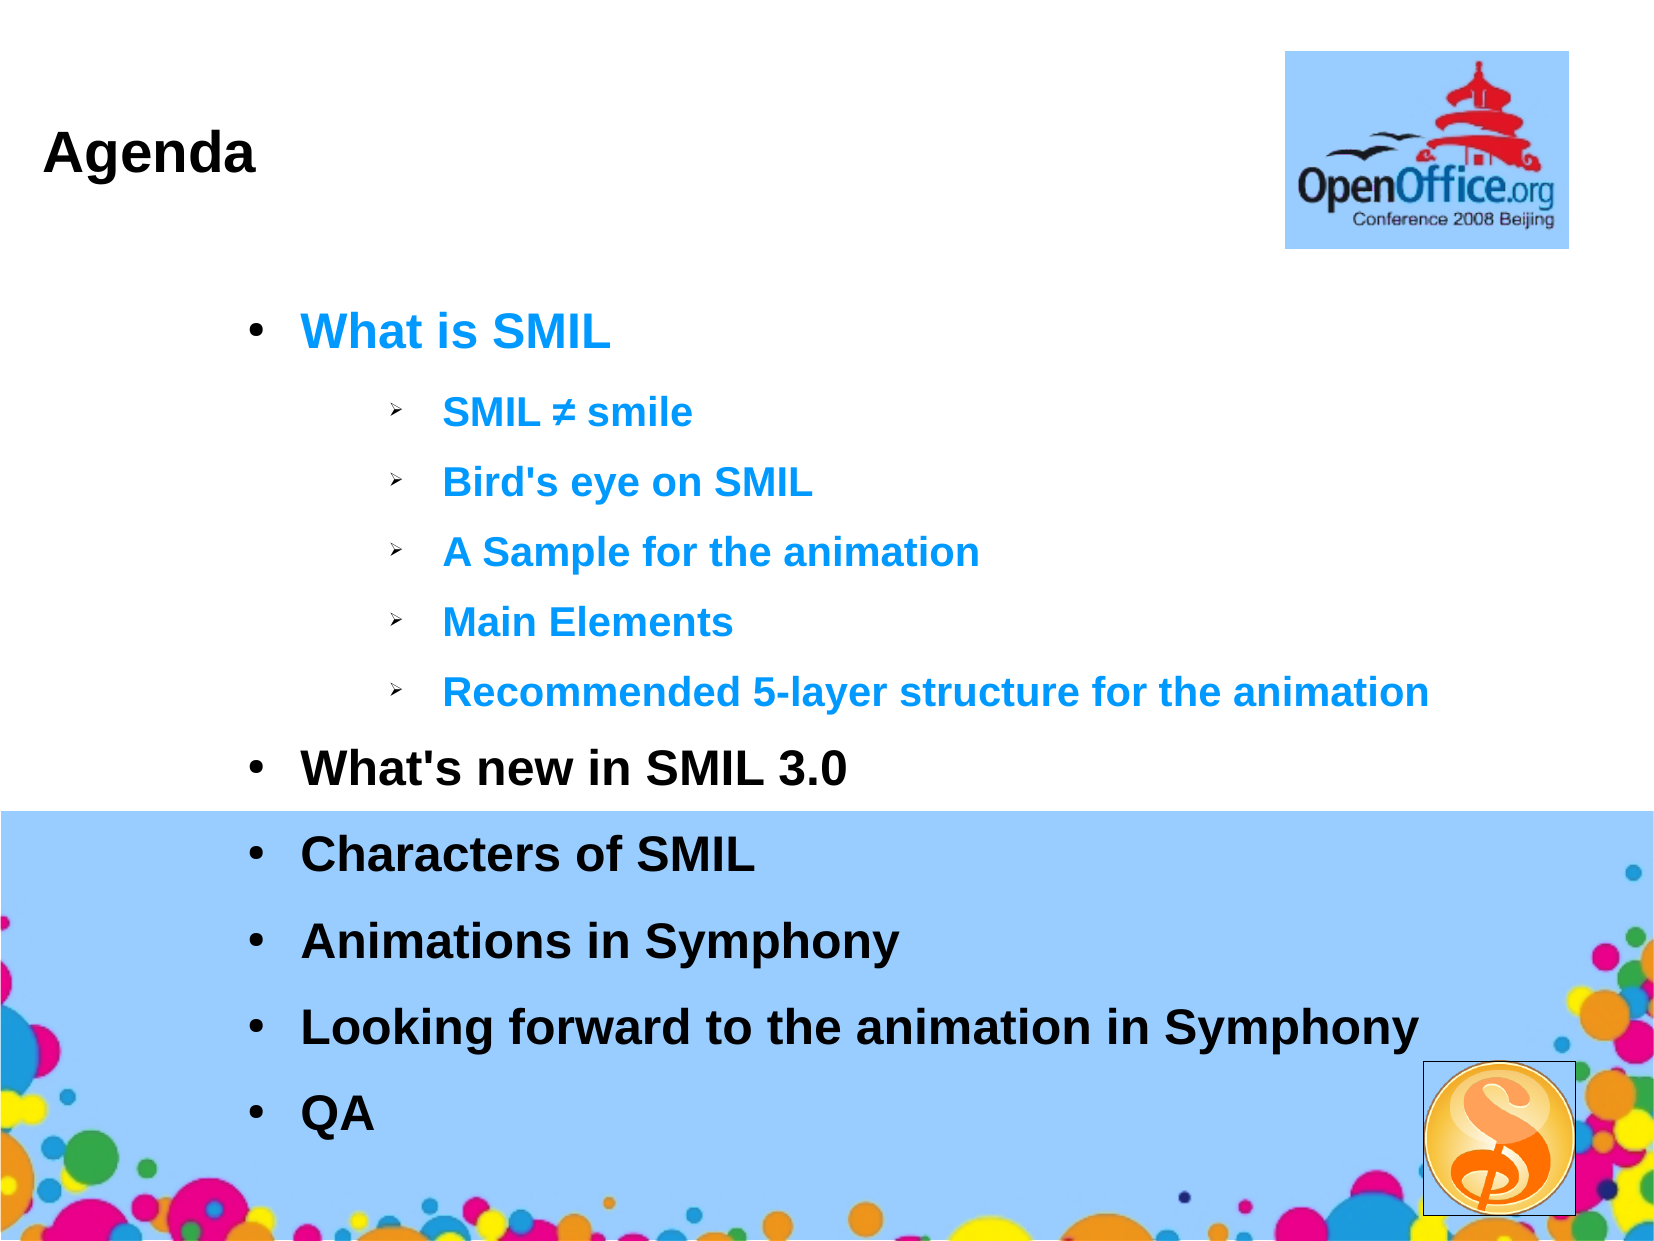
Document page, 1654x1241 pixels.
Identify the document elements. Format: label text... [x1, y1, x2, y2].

picture [1285, 51, 1569, 112]
list What is SMIL SMIL ≠ smile Bird's eye on SMIL A Sample for the animation Main Elements Recommended 5-layer structure for the animation What's new in SMIL 3.0 Characters of SMIL Animations in Symphony Looking forward to the animation in Symphony QA [196, 295, 1526, 1180]
picture [1424, 1062, 1575, 1215]
title Agenda [27, 112, 1654, 203]
picture [1285, 203, 1569, 250]
picture [0, 811, 1654, 1241]
